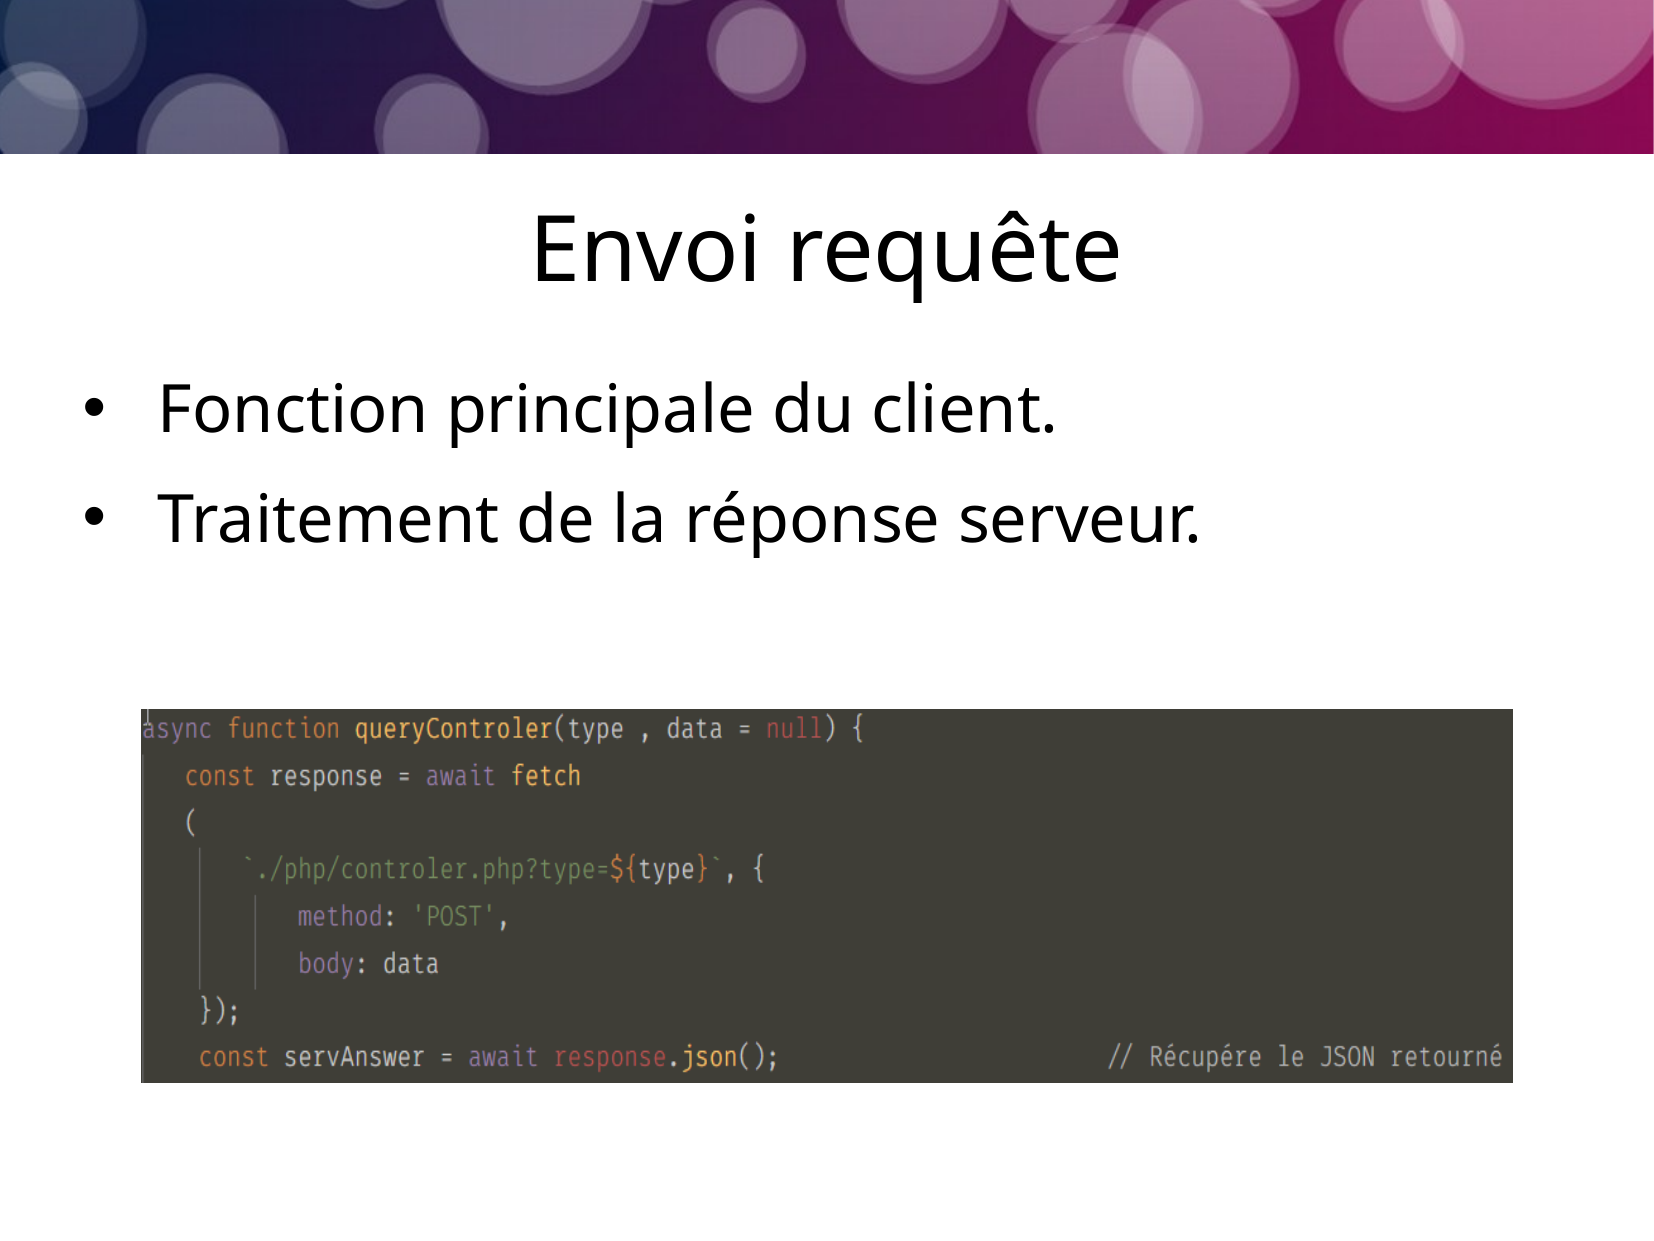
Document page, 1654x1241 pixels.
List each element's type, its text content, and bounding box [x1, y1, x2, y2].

list Fonction principale du client. Traitement de la réponse serveur. [82, 366, 1571, 675]
picture [141, 709, 1513, 1083]
title Envoi requête [82, 159, 1571, 331]
